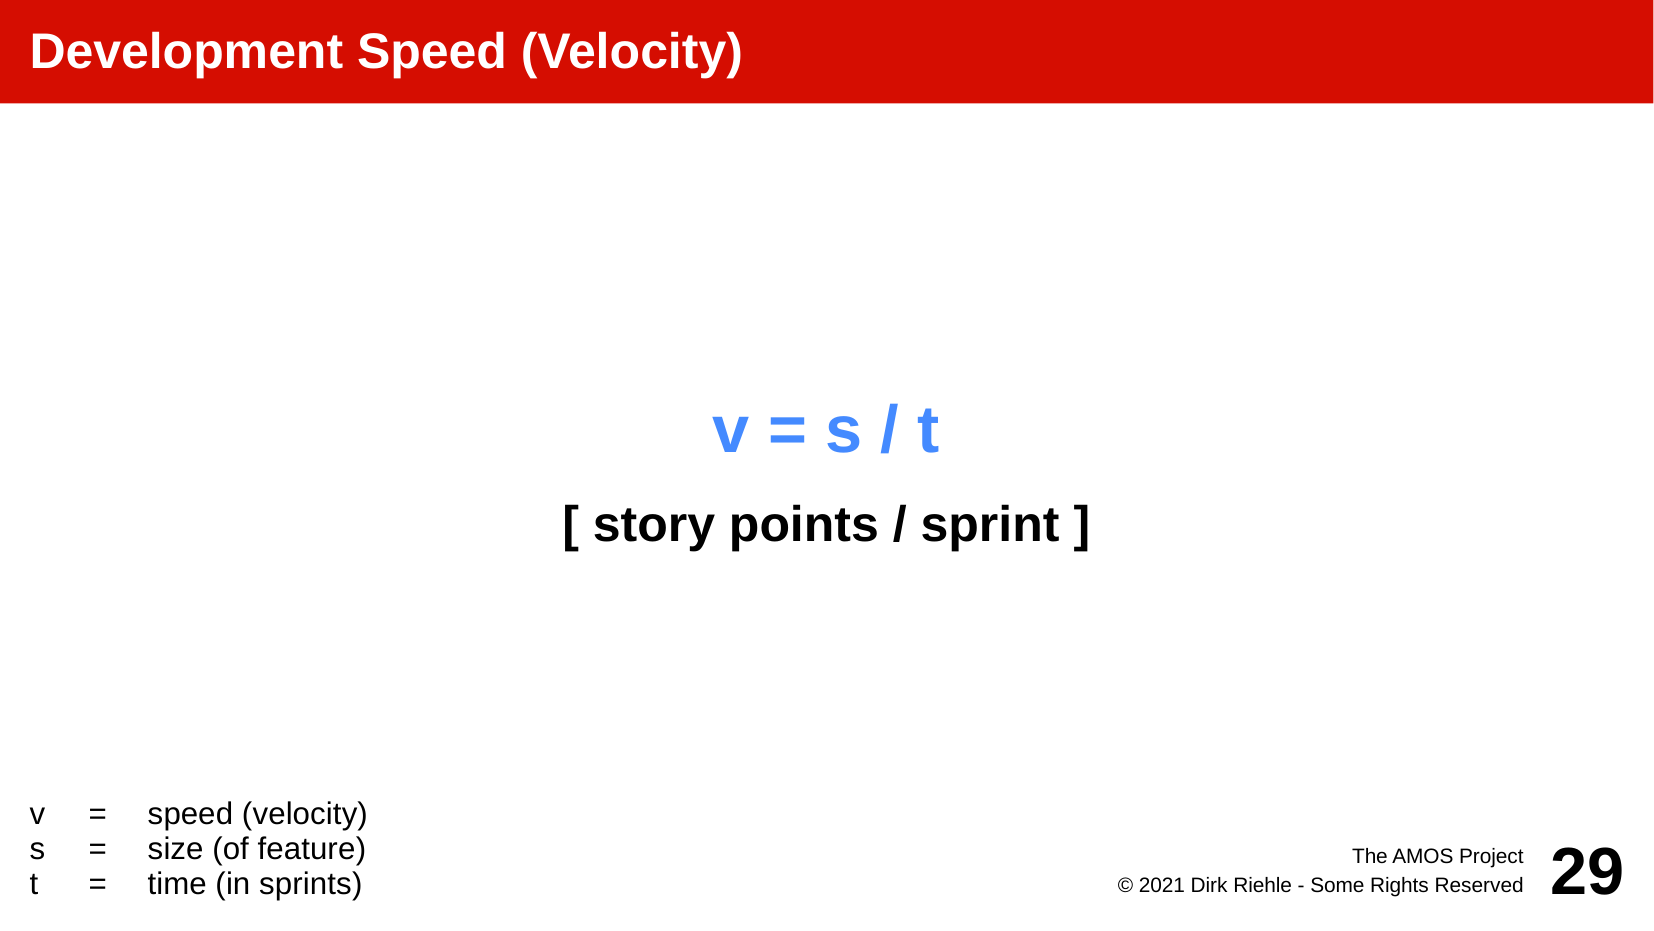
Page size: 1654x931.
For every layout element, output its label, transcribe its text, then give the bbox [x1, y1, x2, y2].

title Development Speed (Velocity) [0, 0, 1654, 104]
text_box v = speed (velocity) s = size (of feature) t = time (in sprints) [0, 693, 709, 931]
subtitle v = s / t [ story points / sprint ] [29, 132, 1625, 813]
